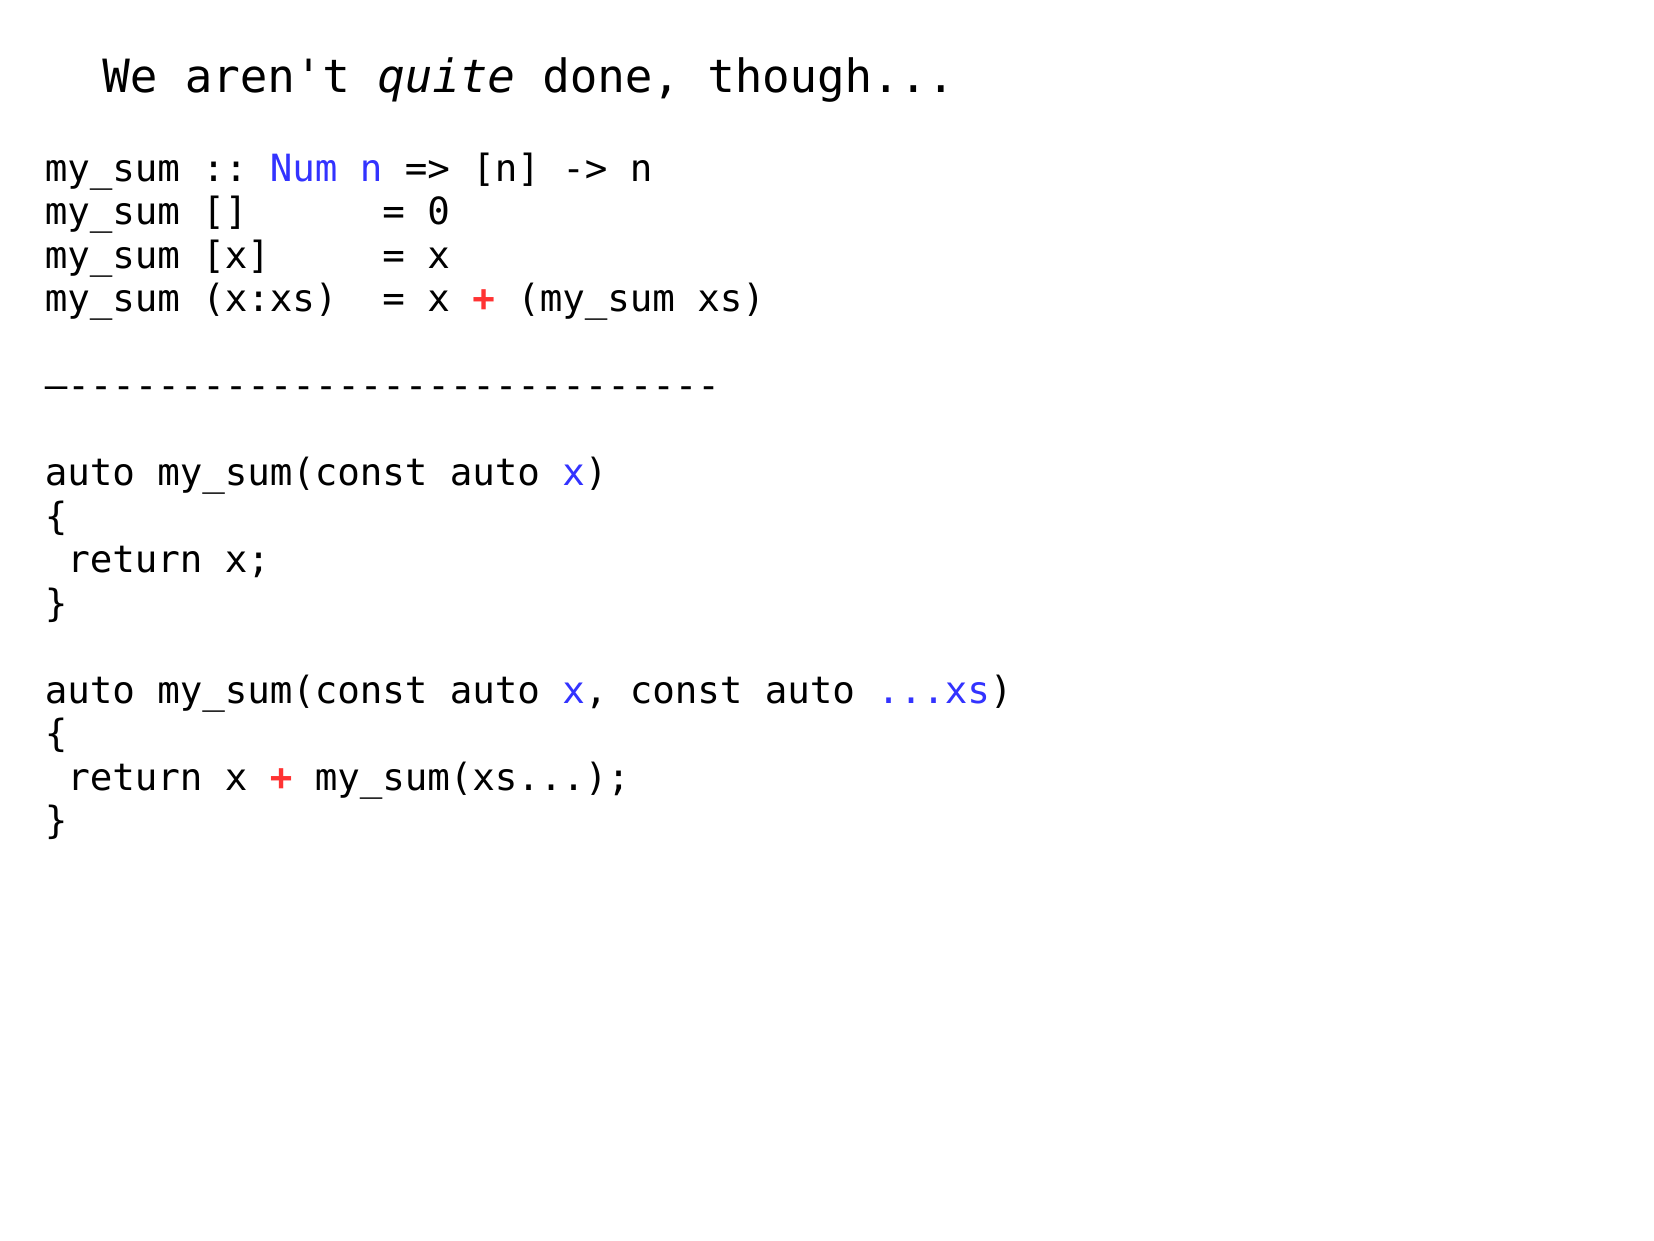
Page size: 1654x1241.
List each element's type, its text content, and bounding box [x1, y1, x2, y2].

text_box We aren't quite done, though... my_sum :: Num n => [n] -> n my_sum [] = 0 my_sum [x] = x my_sum (x:xs) = x + (my_sum xs) –----------------------------- auto my_sum(const auto x) { return x; } auto my_sum(const auto x, const auto ...xs) { return x + my_sum(xs...); } [30, 42, 1620, 965]
